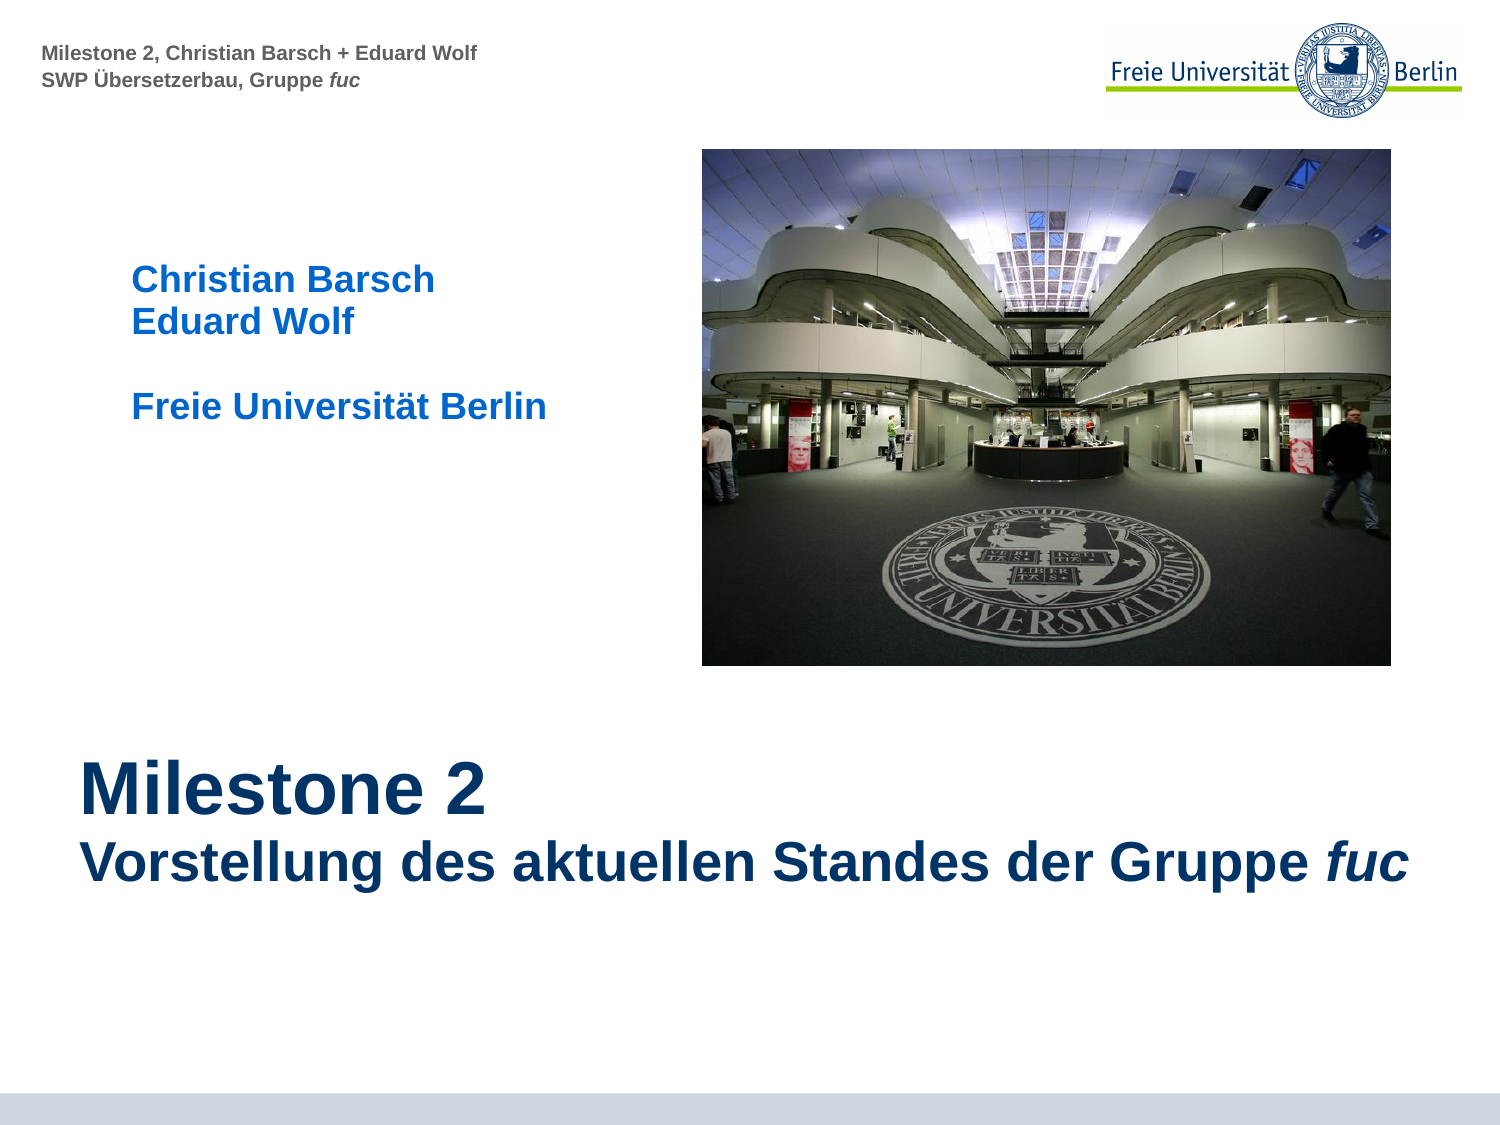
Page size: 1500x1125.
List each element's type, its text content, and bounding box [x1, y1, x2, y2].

picture [1106, 23, 1462, 118]
subtitle Christian Barsch Eduard Wolf Freie Universität Berlin [72, 257, 702, 432]
title Milestone 2 Vorstellung des aktuellen Standes der Gruppe fuc [20, 746, 1418, 988]
picture [702, 149, 1391, 666]
